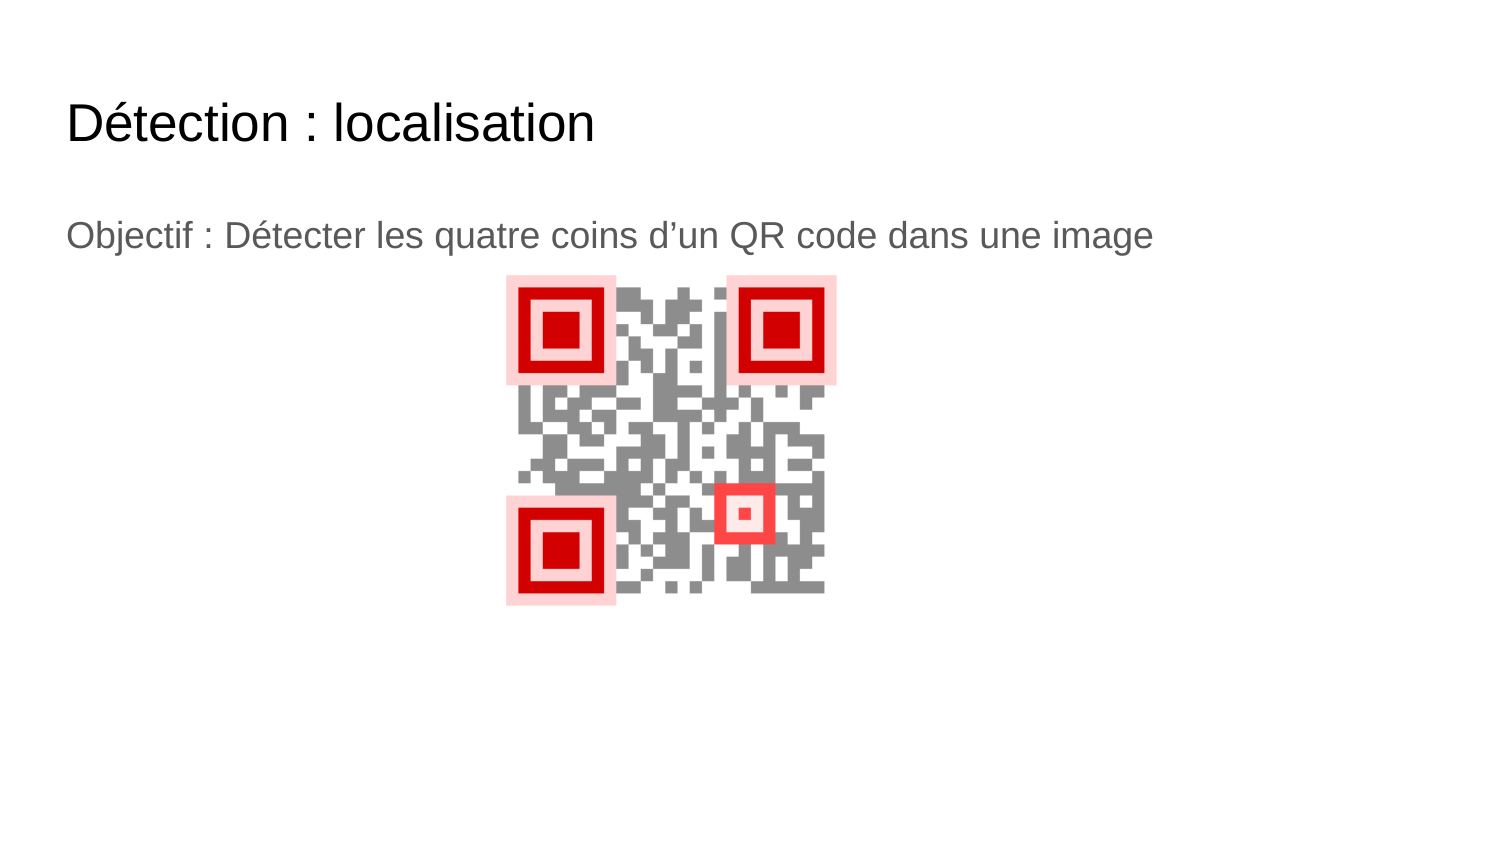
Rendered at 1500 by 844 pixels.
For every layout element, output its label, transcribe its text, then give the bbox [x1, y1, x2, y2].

title Détection : localisation [51, 72, 1449, 167]
picture [494, 263, 849, 618]
list Objectif : Détecter les quatre coins d’un QR code dans une image [51, 189, 1449, 750]
